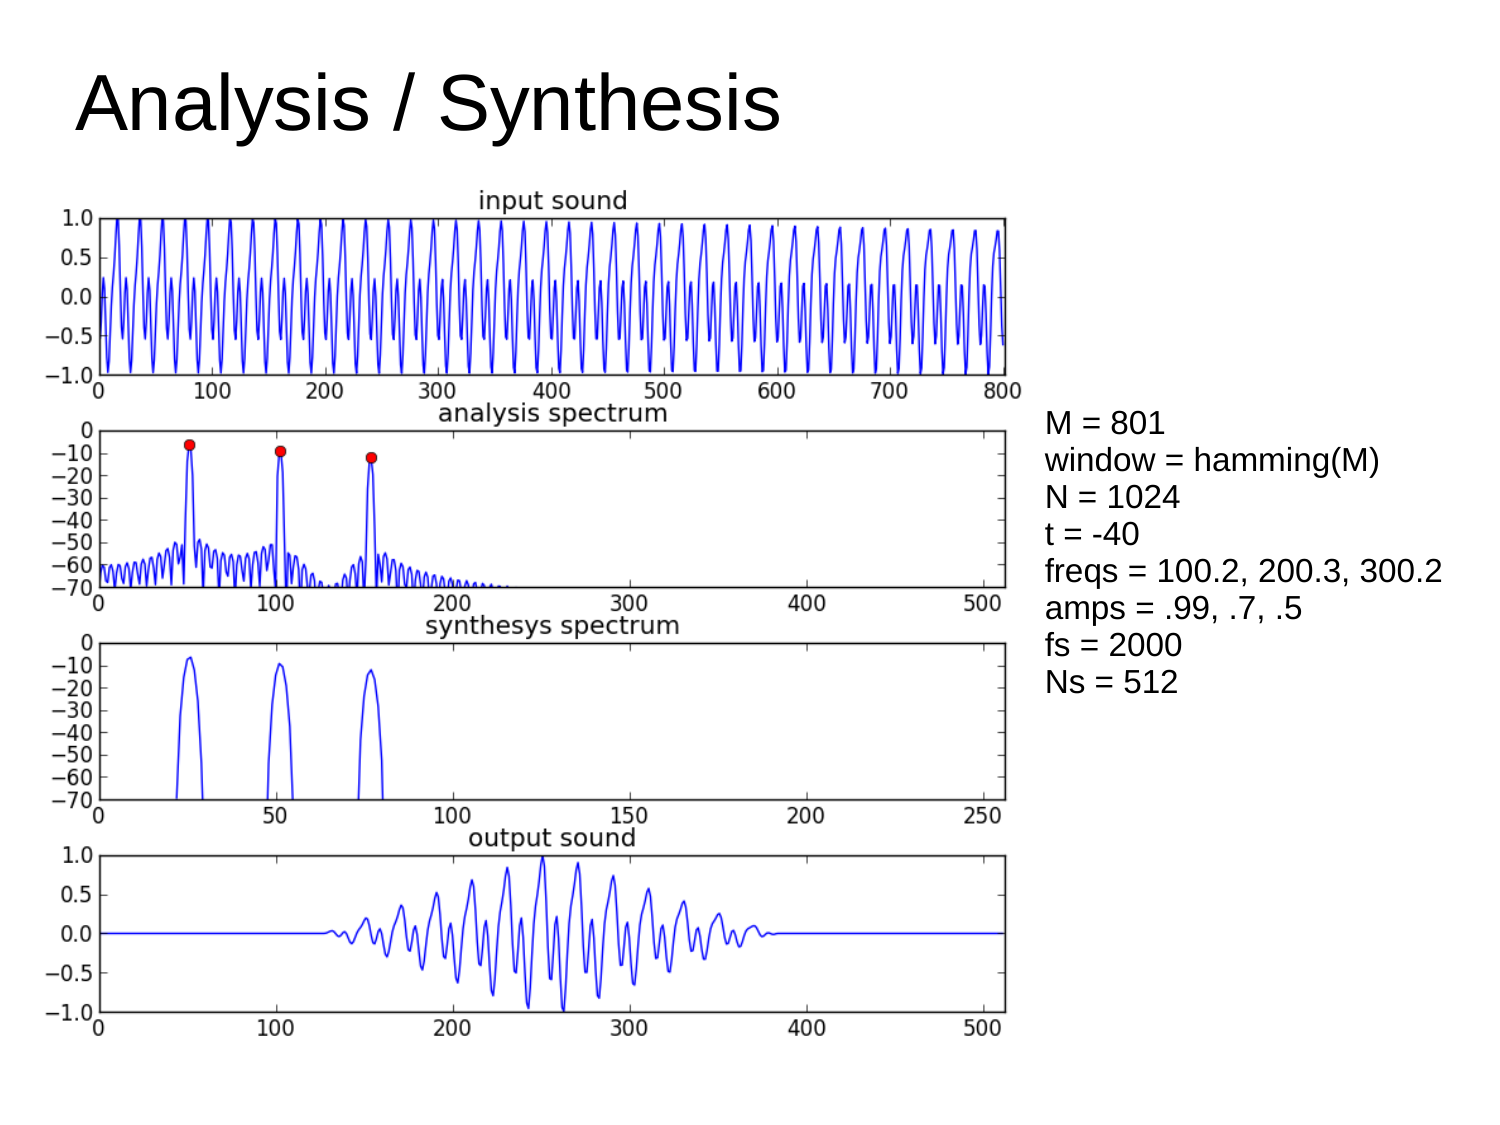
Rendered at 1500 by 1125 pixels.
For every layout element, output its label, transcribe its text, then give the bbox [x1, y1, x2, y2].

title Analysis / Synthesis [75, 9, 1425, 198]
text_box M = 801 window = hamming(M) N = 1024 t = -40 freqs = 100.2, 200.3, 300.2 amps = .99, .7, .5 fs = 2000 Ns = 512 [1030, 397, 1459, 711]
picture [0, 119, 1121, 1111]
